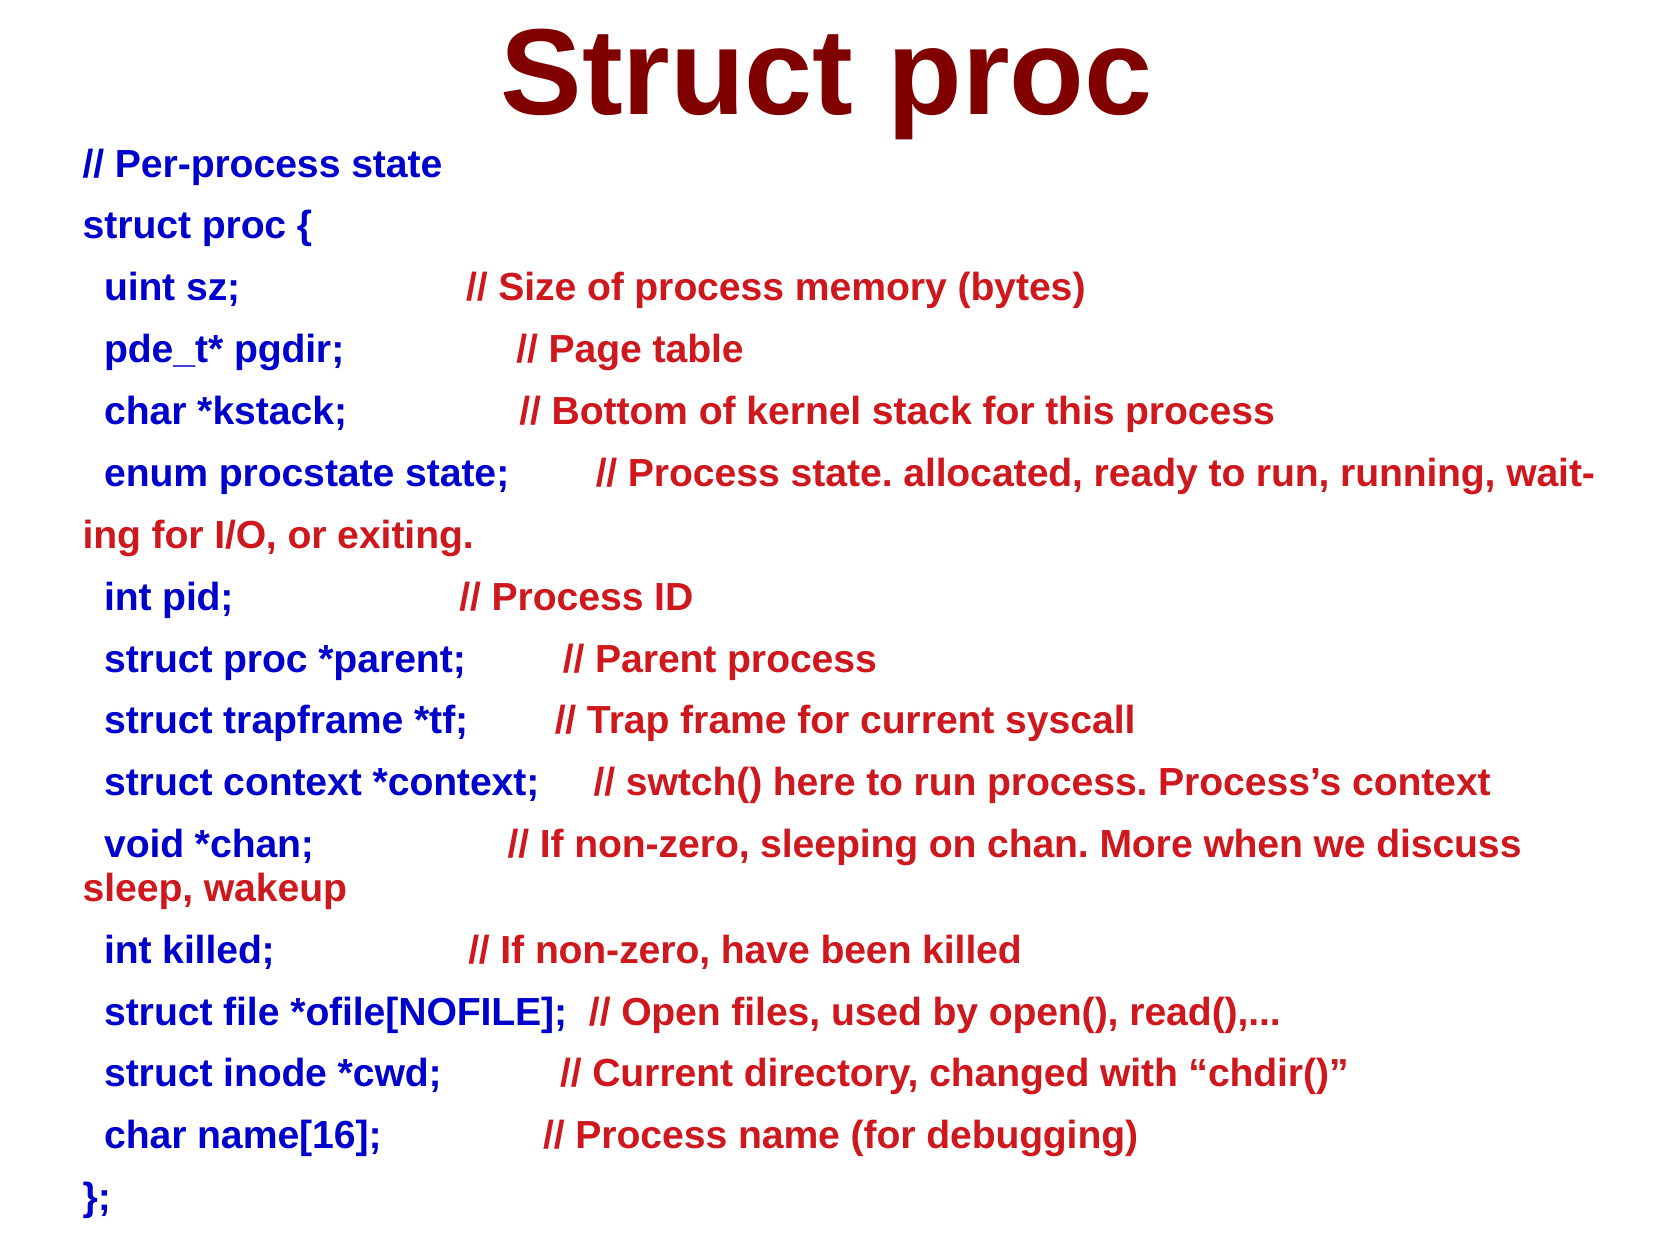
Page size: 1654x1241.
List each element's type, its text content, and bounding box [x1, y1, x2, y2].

list // Per-process state struct proc { uint sz; // Size of process memory (bytes) pde_t* pgdir; // Page table char *kstack; // Bottom of kernel stack for this process enum procstate state; // Process state. allocated, ready to run, running, wait- ing for I/O, or exiting. int pid; // Process ID struct proc *parent; // Parent process struct trapframe *tf; // Trap frame for current syscall struct context *context; // swtch() here to run process. Process’s context void *chan; // If non-zero, sleeping on chan. More when we discuss sleep, wakeup int killed; // If non-zero, have been killed struct file *ofile[NOFILE]; // Open files, used by open(), read(),... struct inode *cwd; // Current directory, changed with “chdir()” char name[16]; // Process name (for debugging) }; [82, 141, 1607, 1241]
title Struct proc [82, 0, 1571, 141]
